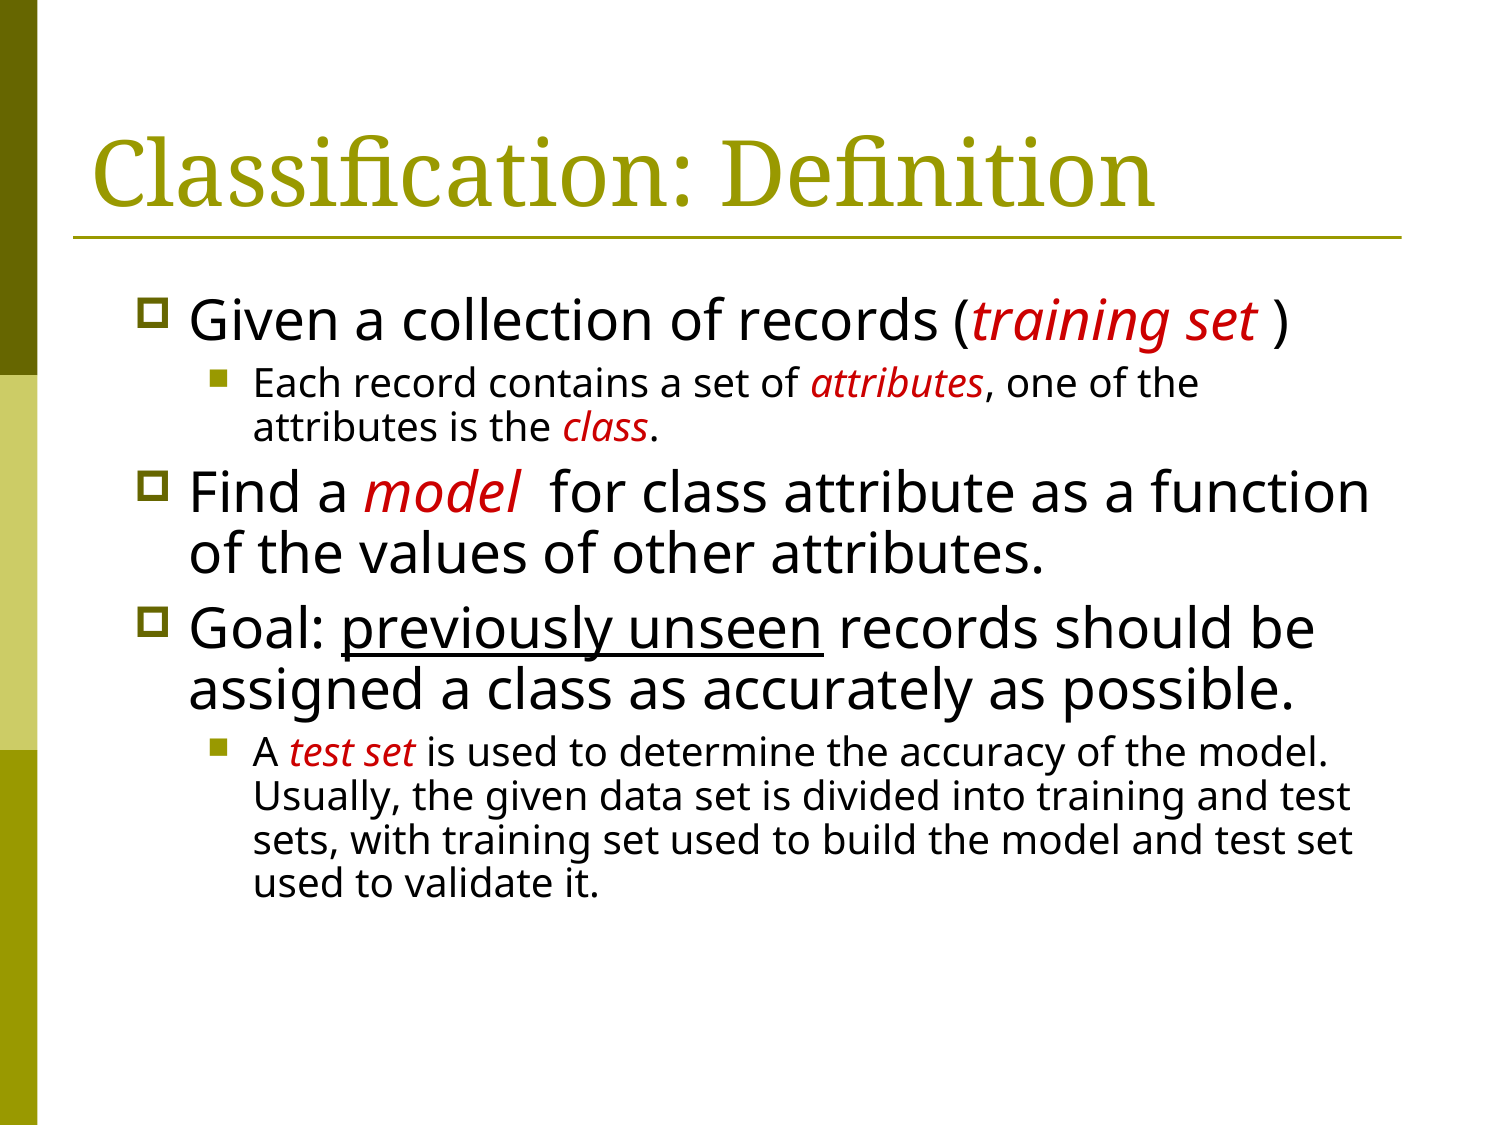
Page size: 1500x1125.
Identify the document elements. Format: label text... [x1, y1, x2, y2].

title Classification: Definition [75, 45, 1426, 233]
list Given a collection of records (training set ) Each record contains a set of attributes, one of the attributes is the class. Find a model for class attribute as a function of the values of other attributes. Goal: previously unseen records should be assigned a class as accurately as possible. A test set is used to determine the accuracy of the model. Usually, the given data set is divided into training and test sets, with training set used to build the model and test set used to validate it. [119, 284, 1406, 919]
